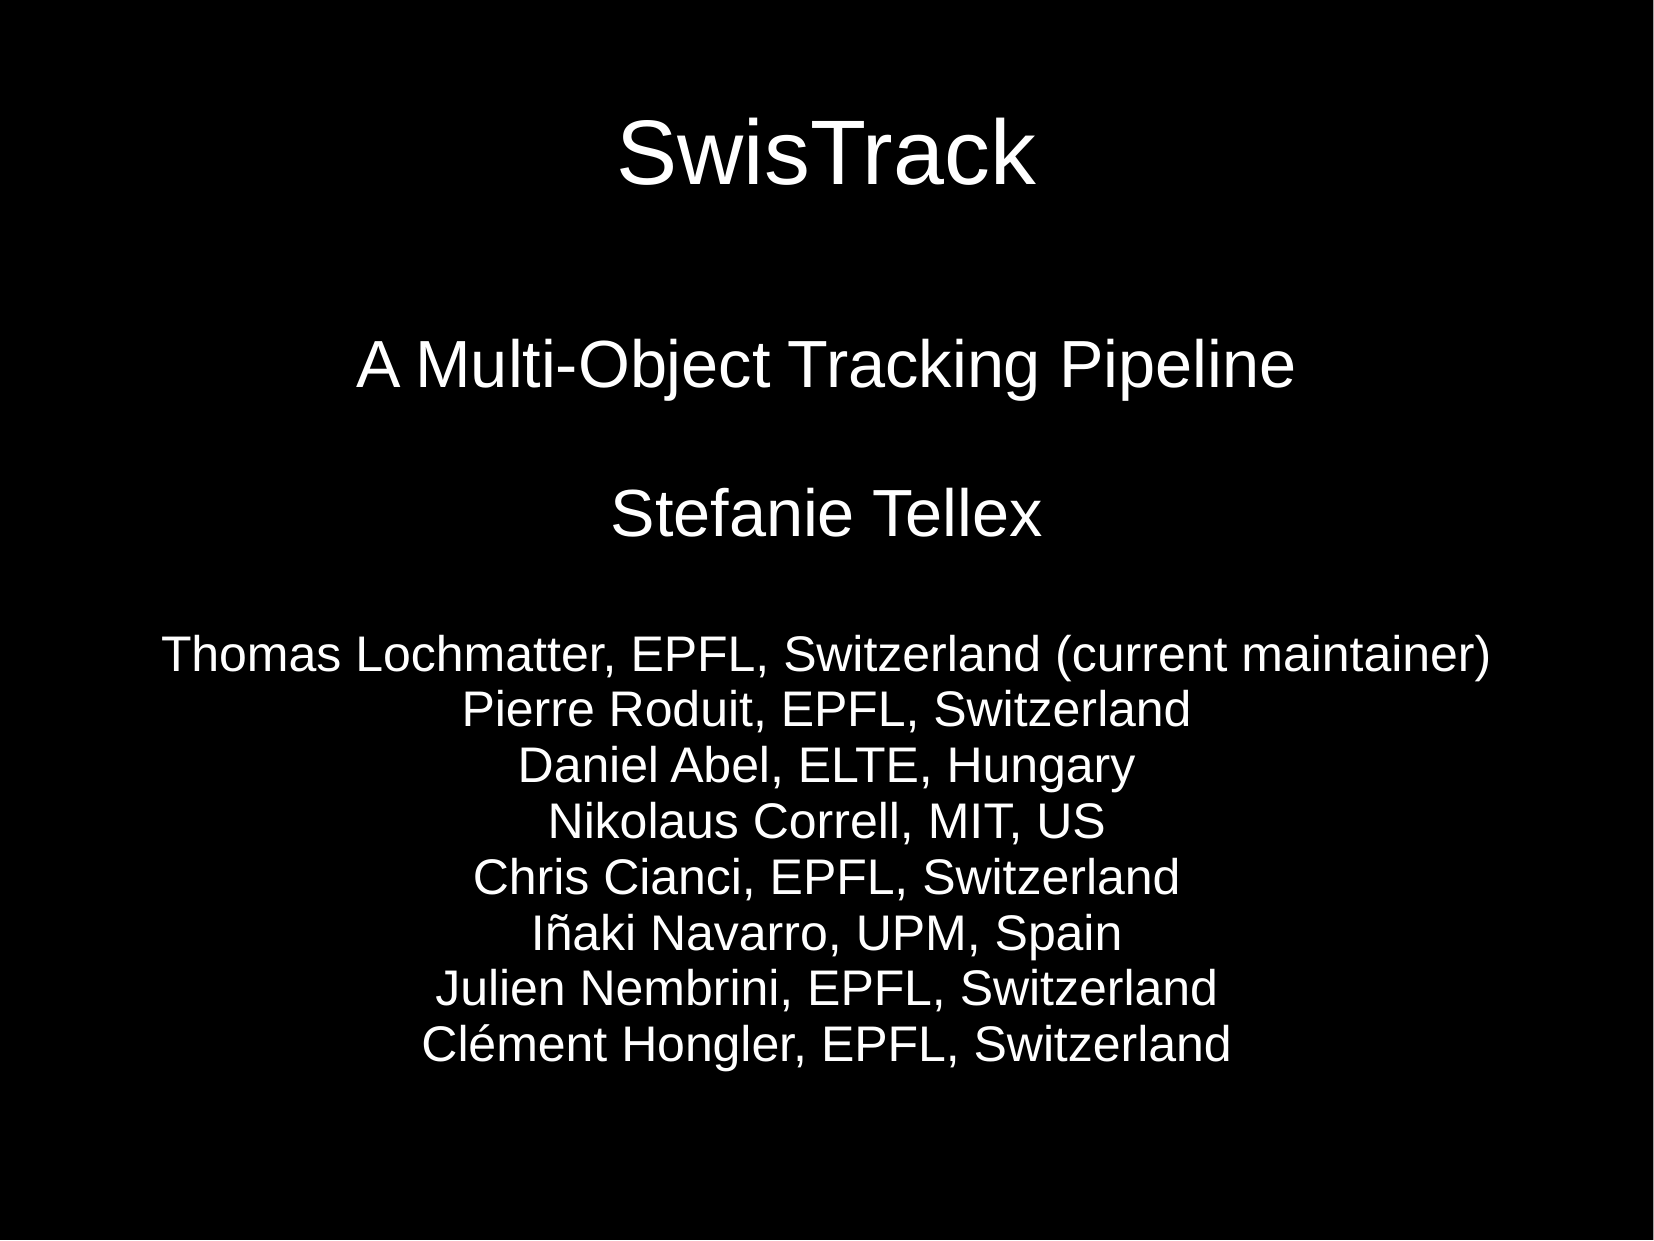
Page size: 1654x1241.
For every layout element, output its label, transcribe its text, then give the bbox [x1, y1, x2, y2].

title SwisTrack [82, 56, 1571, 250]
subtitle A Multi-Object Tracking Pipeline Stefanie Tellex Thomas Lochmatter, EPFL, Switzerland (current maintainer) Pierre Roduit, EPFL, Switzerland Daniel Abel, ELTE, Hungary Nikolaus Correll, MIT, US Chris Cianci, EPFL, Switzerland Iñaki Navarro, UPM, Spain Julien Nembrini, EPFL, Switzerland Clément Hongler, EPFL, Switzerland [82, 297, 1571, 1102]
